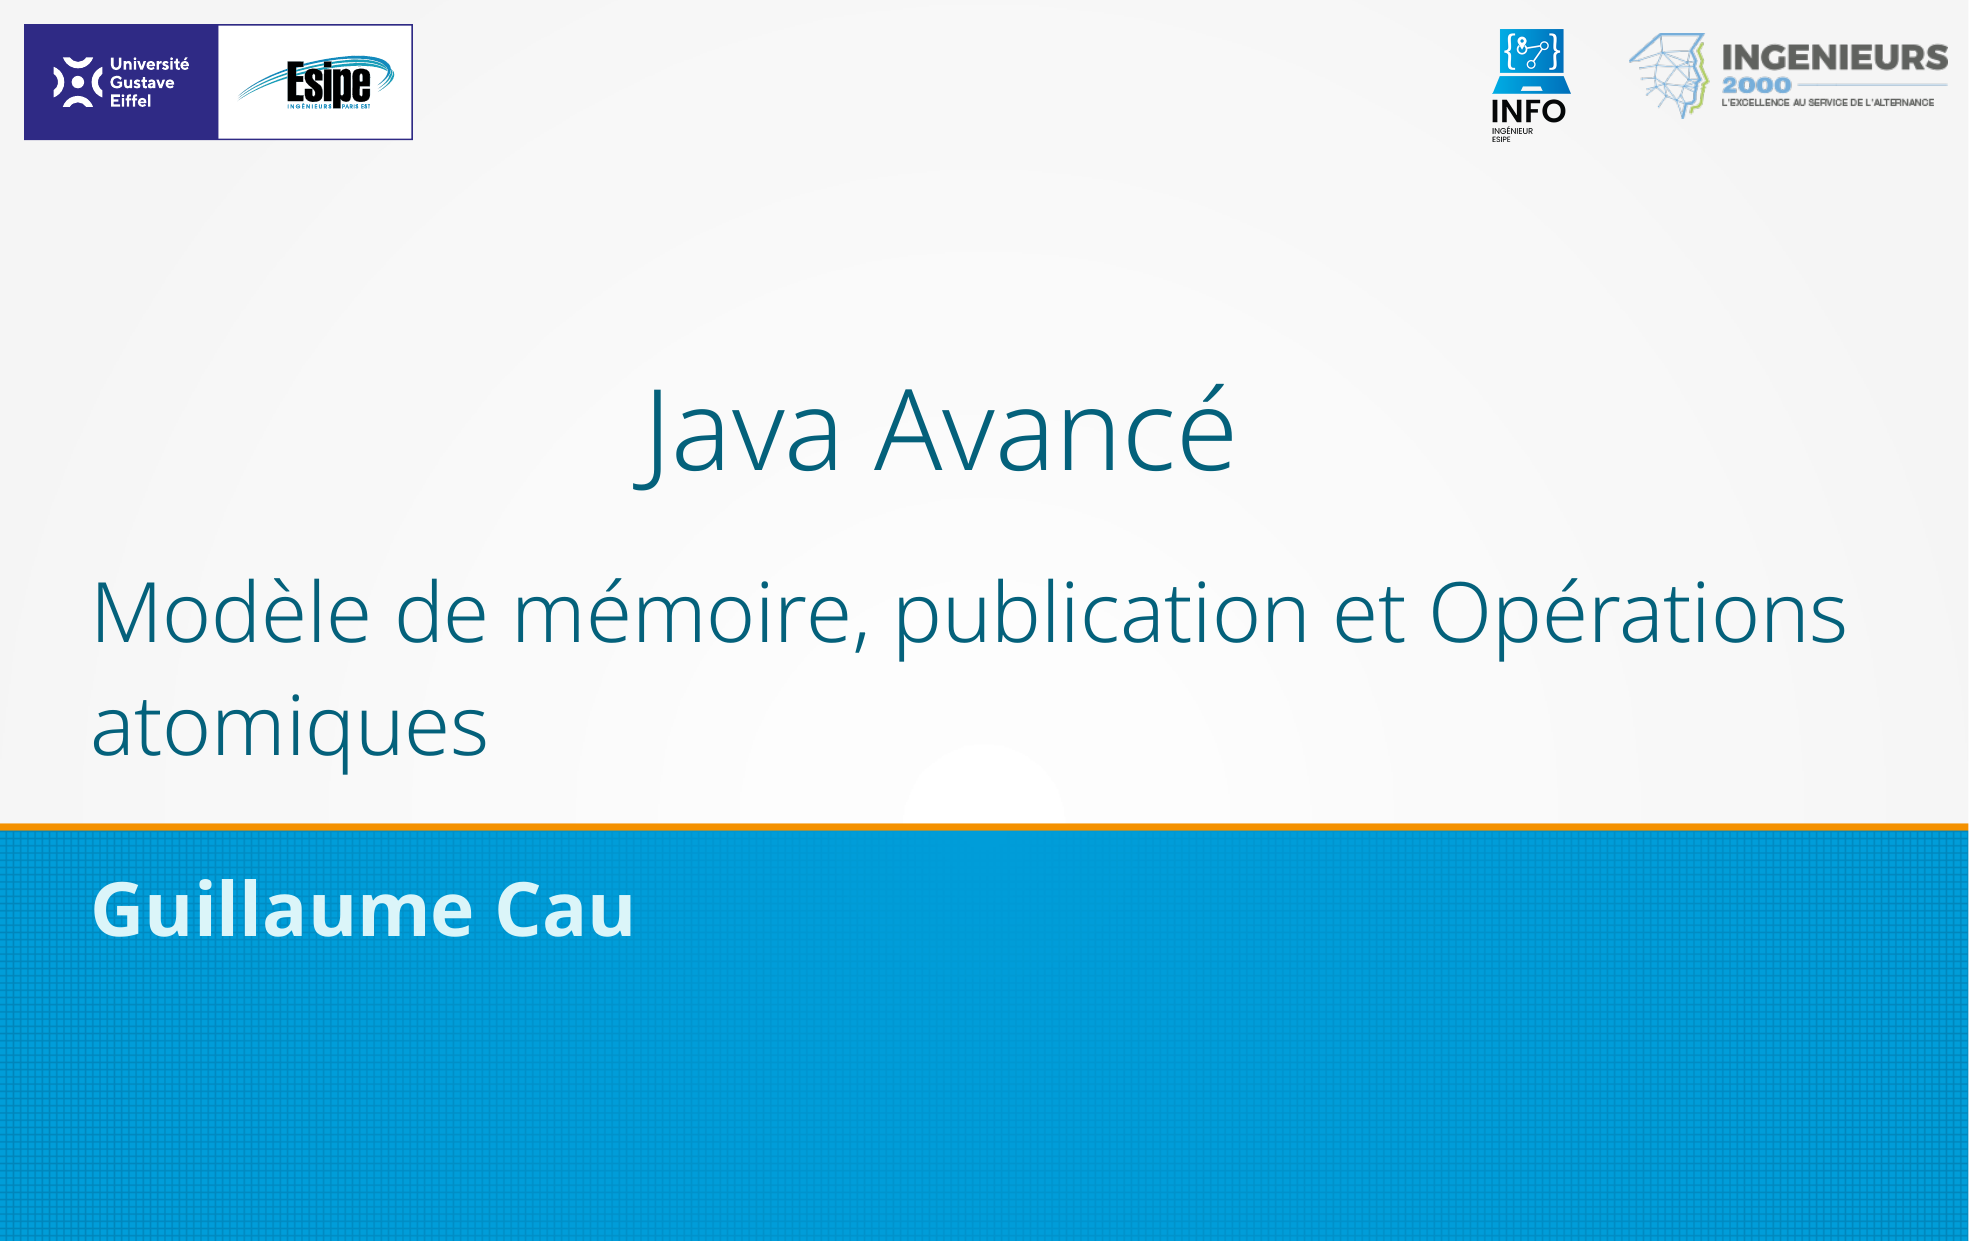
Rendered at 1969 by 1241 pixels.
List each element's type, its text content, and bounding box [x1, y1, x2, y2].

text_box Java Avancé [637, 224, 1394, 630]
picture [0, 0, 1969, 830]
title Modèle de mémoire, publication et Opérations atomiques [90, 413, 1862, 781]
subtitle Guillaume Cau [90, 855, 1861, 1111]
